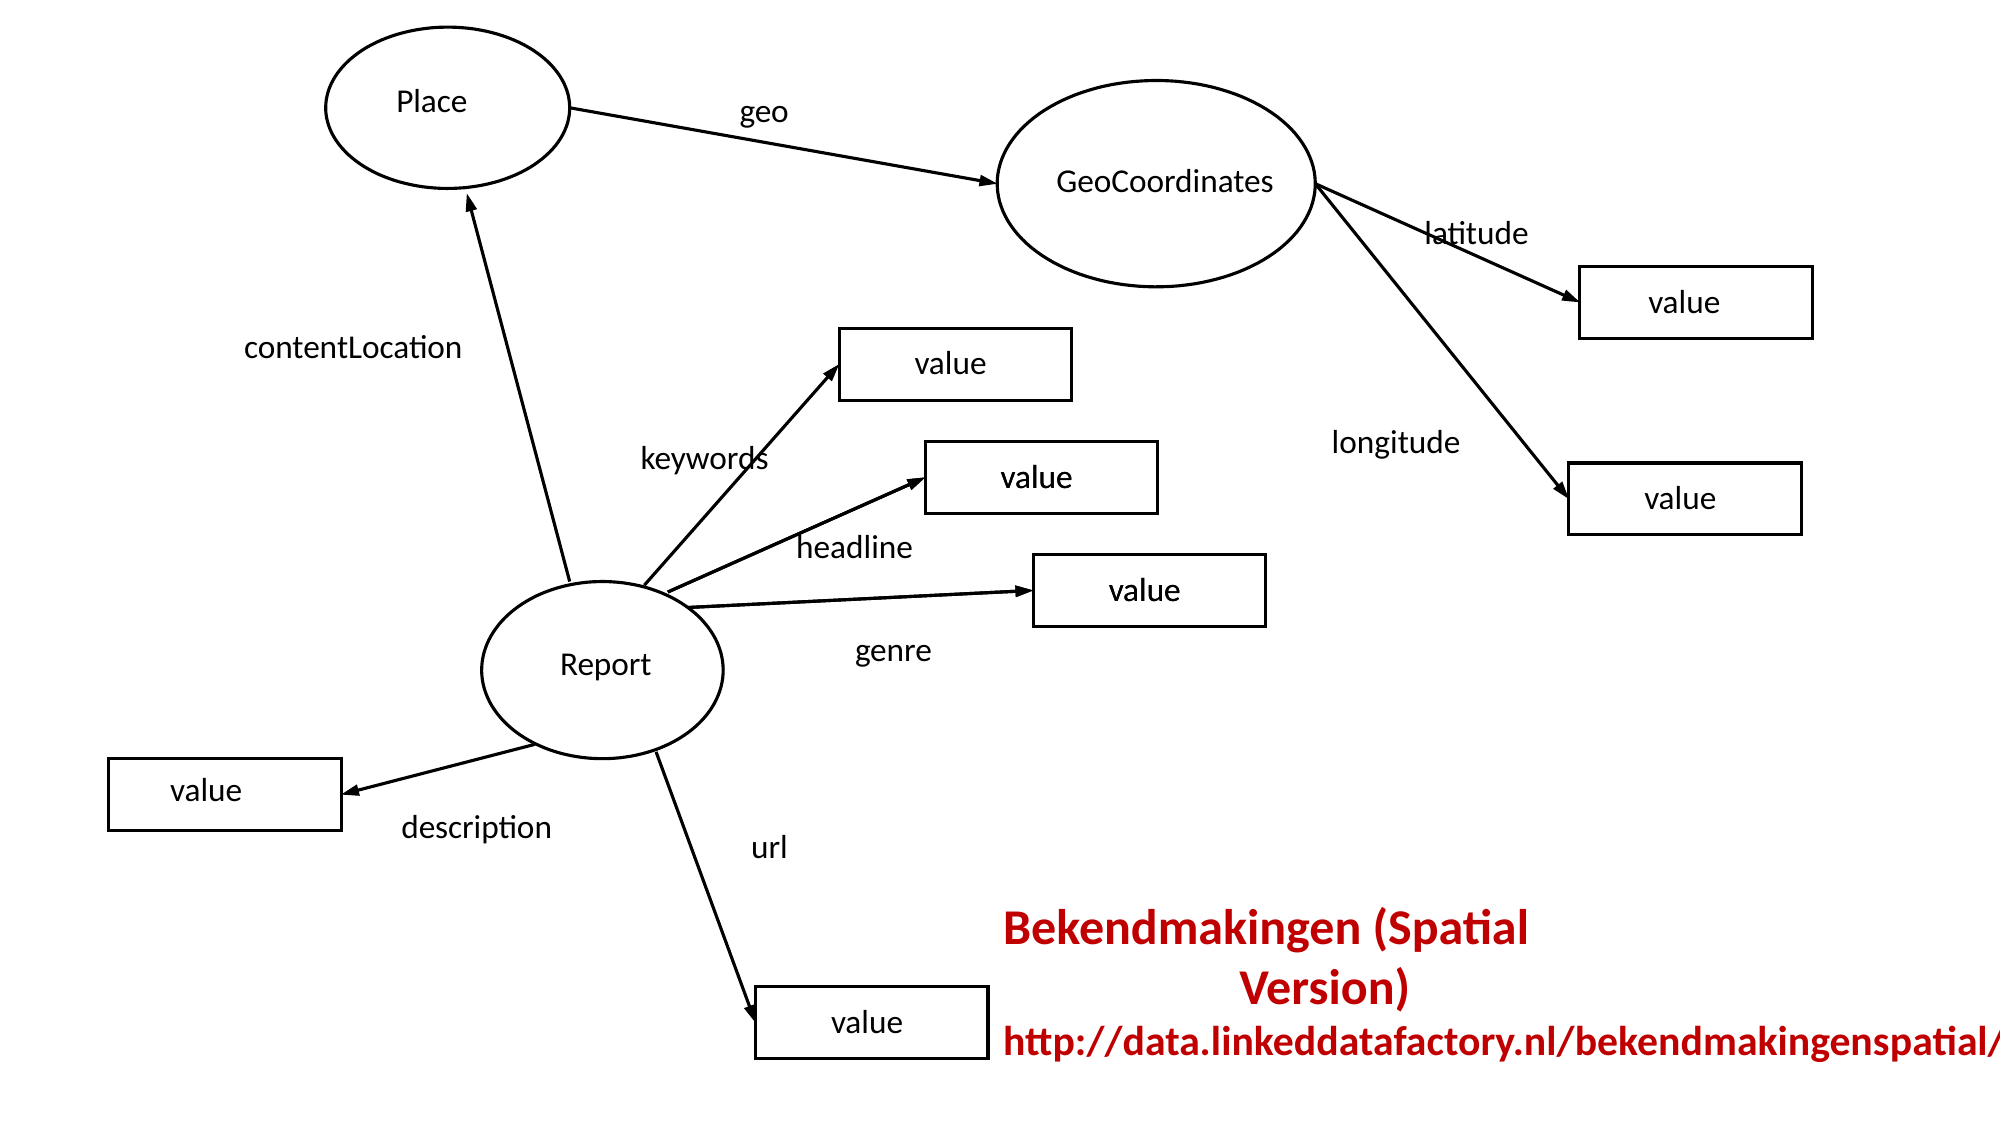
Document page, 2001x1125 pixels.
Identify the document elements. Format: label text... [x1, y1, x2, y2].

text_box keywords [625, 428, 779, 485]
text_box longitude [1316, 413, 1477, 469]
text_box latitude [1409, 228, 1477, 259]
text_box GeoCoordinates [1041, 151, 1293, 207]
text_box value [1633, 272, 1737, 329]
text_box value [1093, 560, 1197, 616]
text_box contentLocation [229, 317, 482, 374]
text_box description [386, 797, 570, 853]
text_box value [155, 760, 259, 817]
text_box value [816, 992, 920, 1048]
text_box Report [544, 634, 669, 691]
text_box Bekendmakingen (Spatial Version) http://data.linkeddatafactory.nl/bekendmakingenspatial/ [988, 886, 2000, 1125]
text_box headline [781, 517, 830, 539]
text_box Place [381, 71, 484, 128]
text_box value [1629, 468, 1733, 525]
text_box genre [840, 620, 949, 676]
text_box value [985, 447, 1089, 503]
text_box geo [724, 81, 805, 138]
text_box keywords [736, 428, 786, 485]
text_box value [899, 333, 1003, 390]
text_box headline [781, 517, 930, 574]
text_box latitude [1409, 203, 1546, 259]
text_box url [736, 817, 804, 874]
